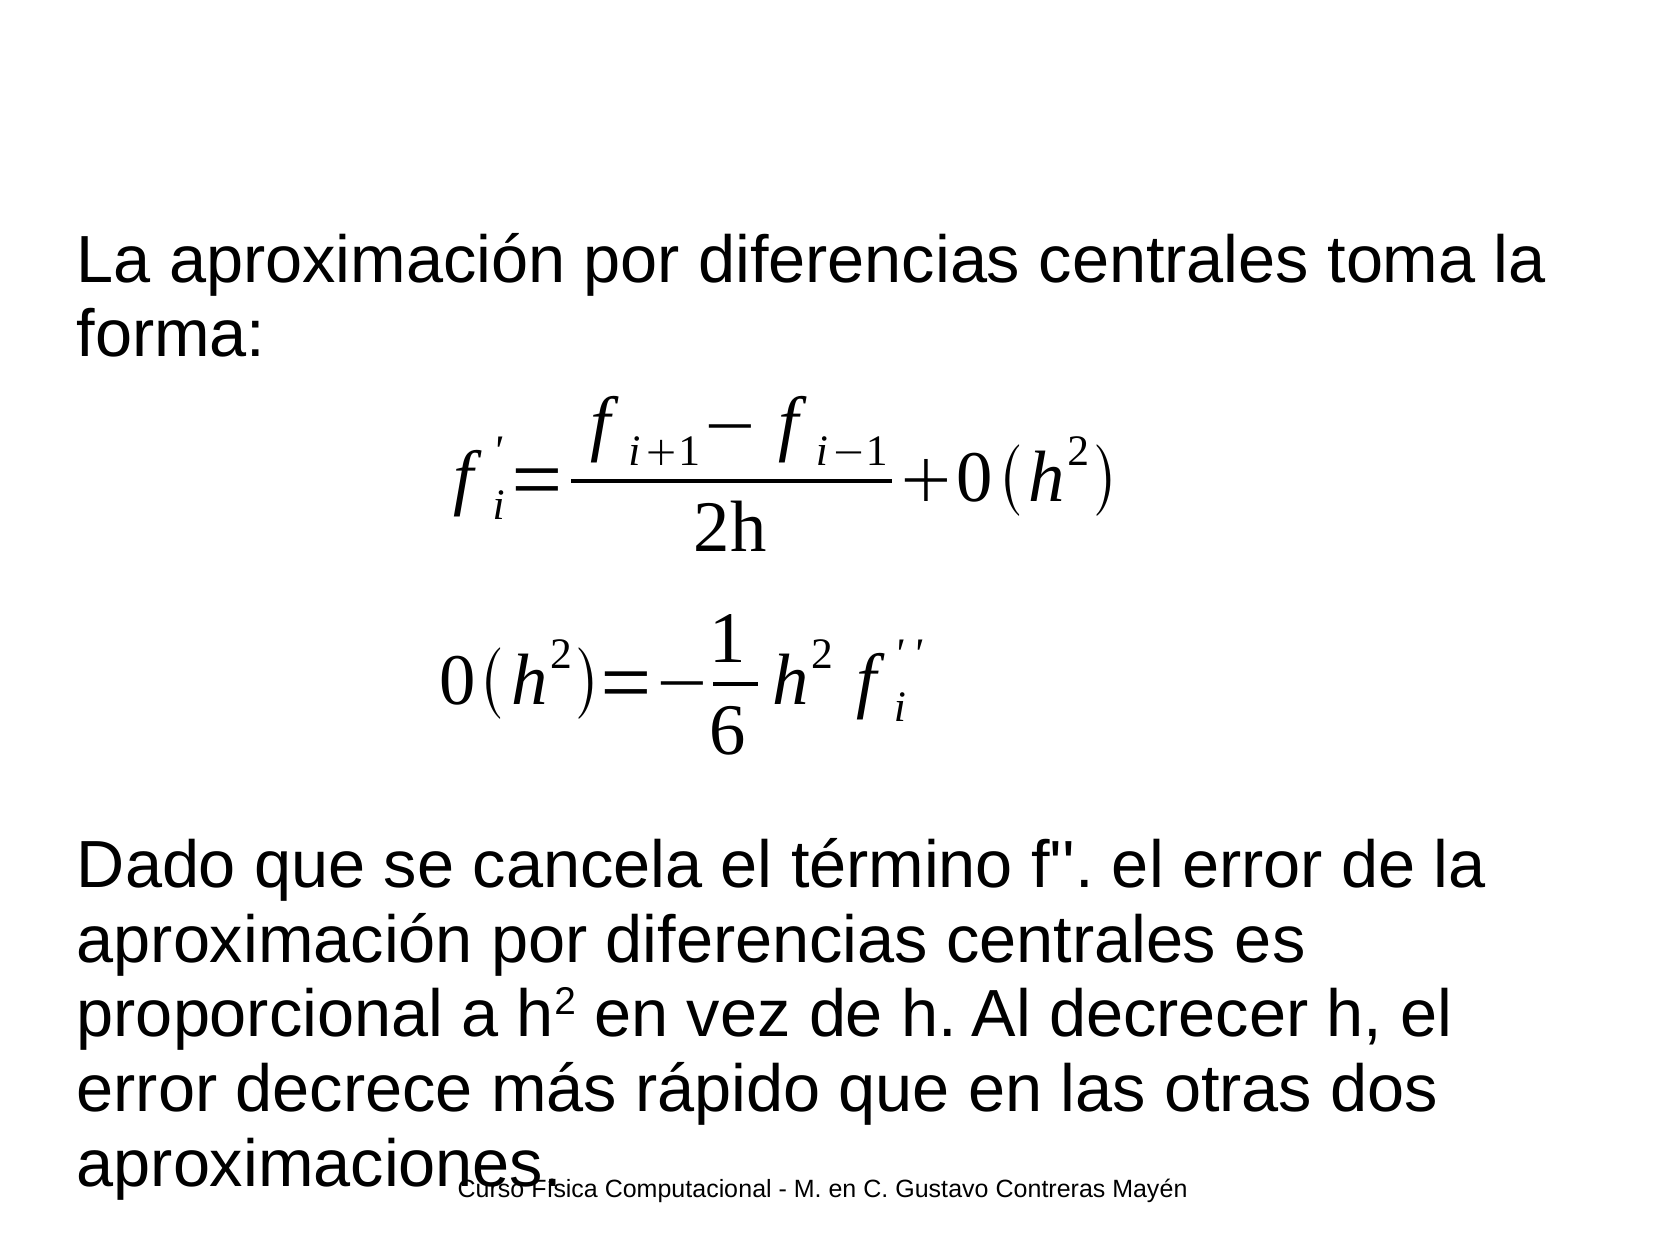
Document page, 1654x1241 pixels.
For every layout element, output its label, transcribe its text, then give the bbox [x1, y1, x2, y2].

text_box Dado que se cancela el término f''. el error de la aproximación por diferencias centrales es proporcional a h2 en vez de h. Al decrecer h, el error decrece más rápido que en las otras dos aproximaciones. [76, 825, 1565, 1202]
subtitle La aproximación por diferencias centrales toma la forma: [76, 208, 1565, 384]
chart [431, 383, 1123, 770]
